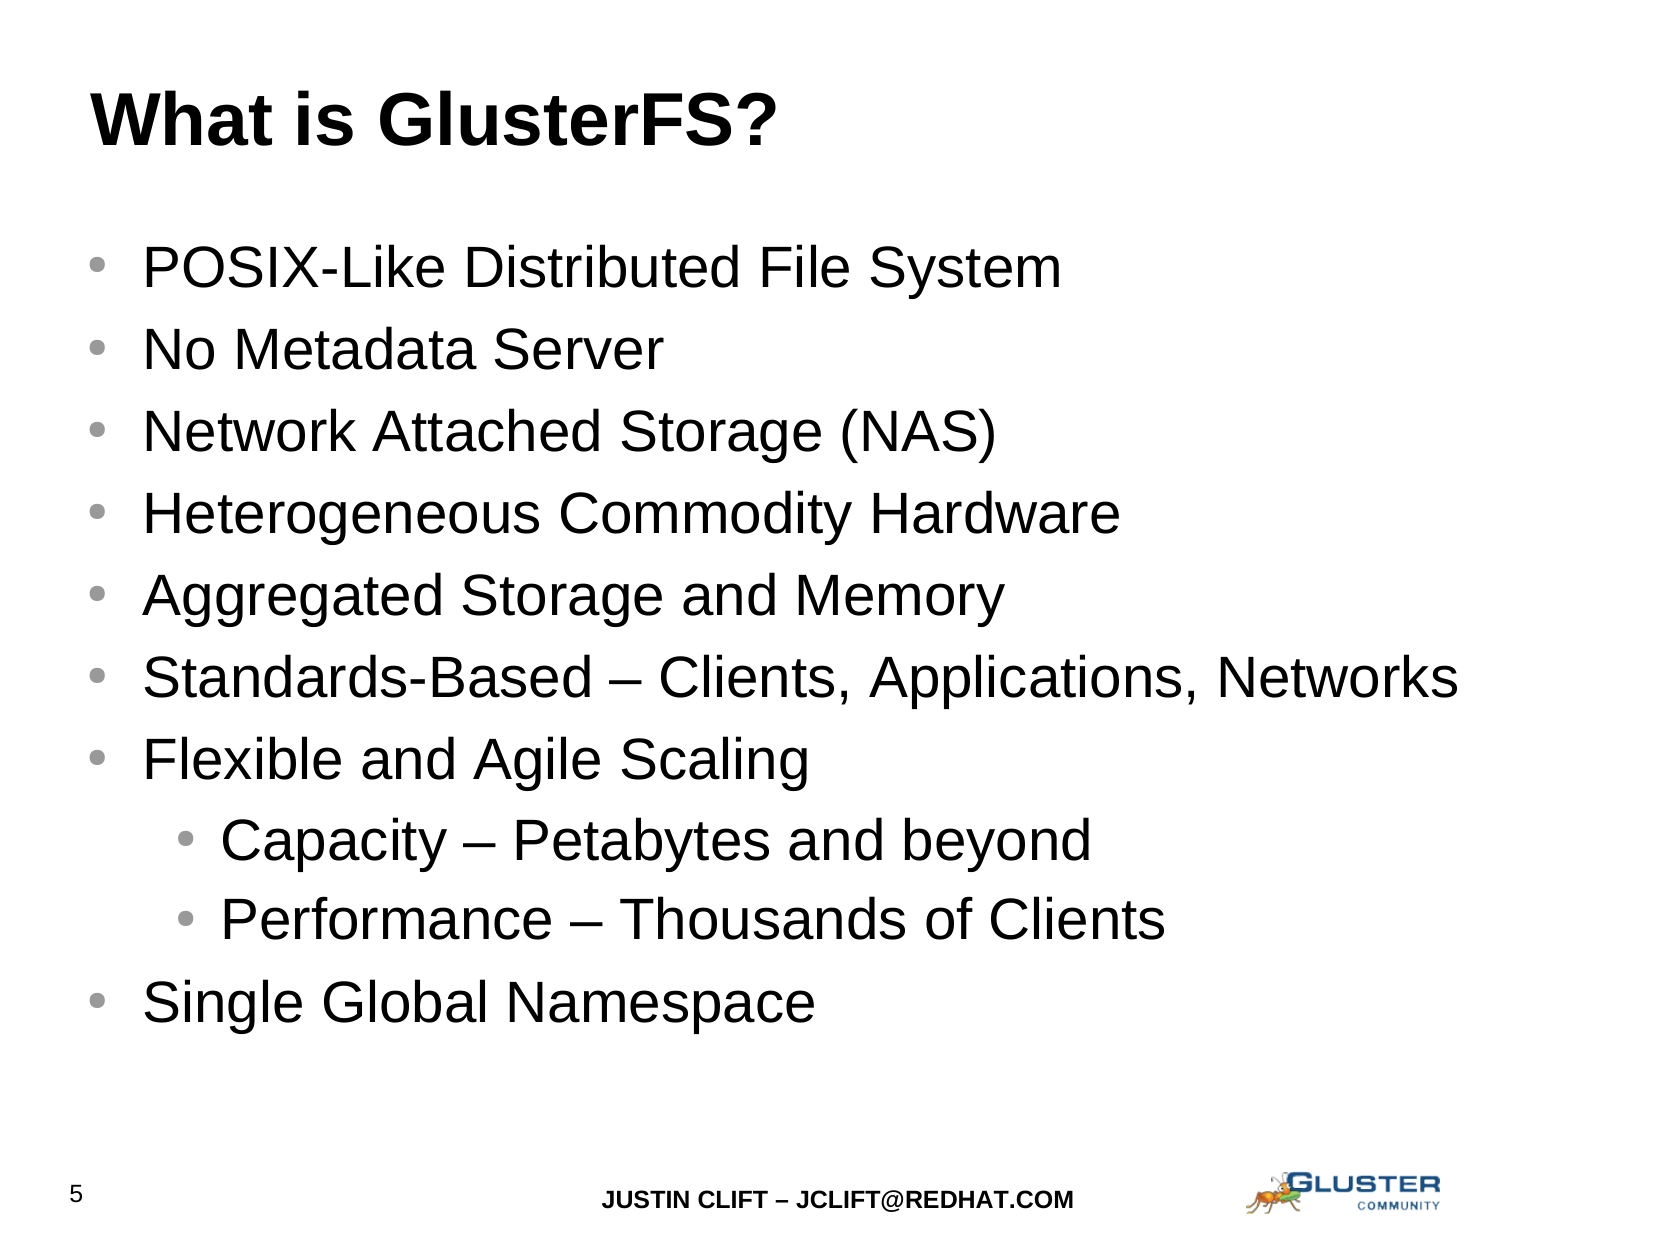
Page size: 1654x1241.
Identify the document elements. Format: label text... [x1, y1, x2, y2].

picture [1246, 1170, 1440, 1215]
title What is GlusterFS? [90, 15, 1579, 223]
list POSIX-Like Distributed File System No Metadata Server Network Attached Storage (NAS) Heterogeneous Commodity Hardware Aggregated Storage and Memory Standards-Based – Clients, Applications, Networks Flexible and Agile Scaling Capacity – Petabytes and beyond Performance – Thousands of Clients Single Global Namespace [86, 232, 1576, 1111]
